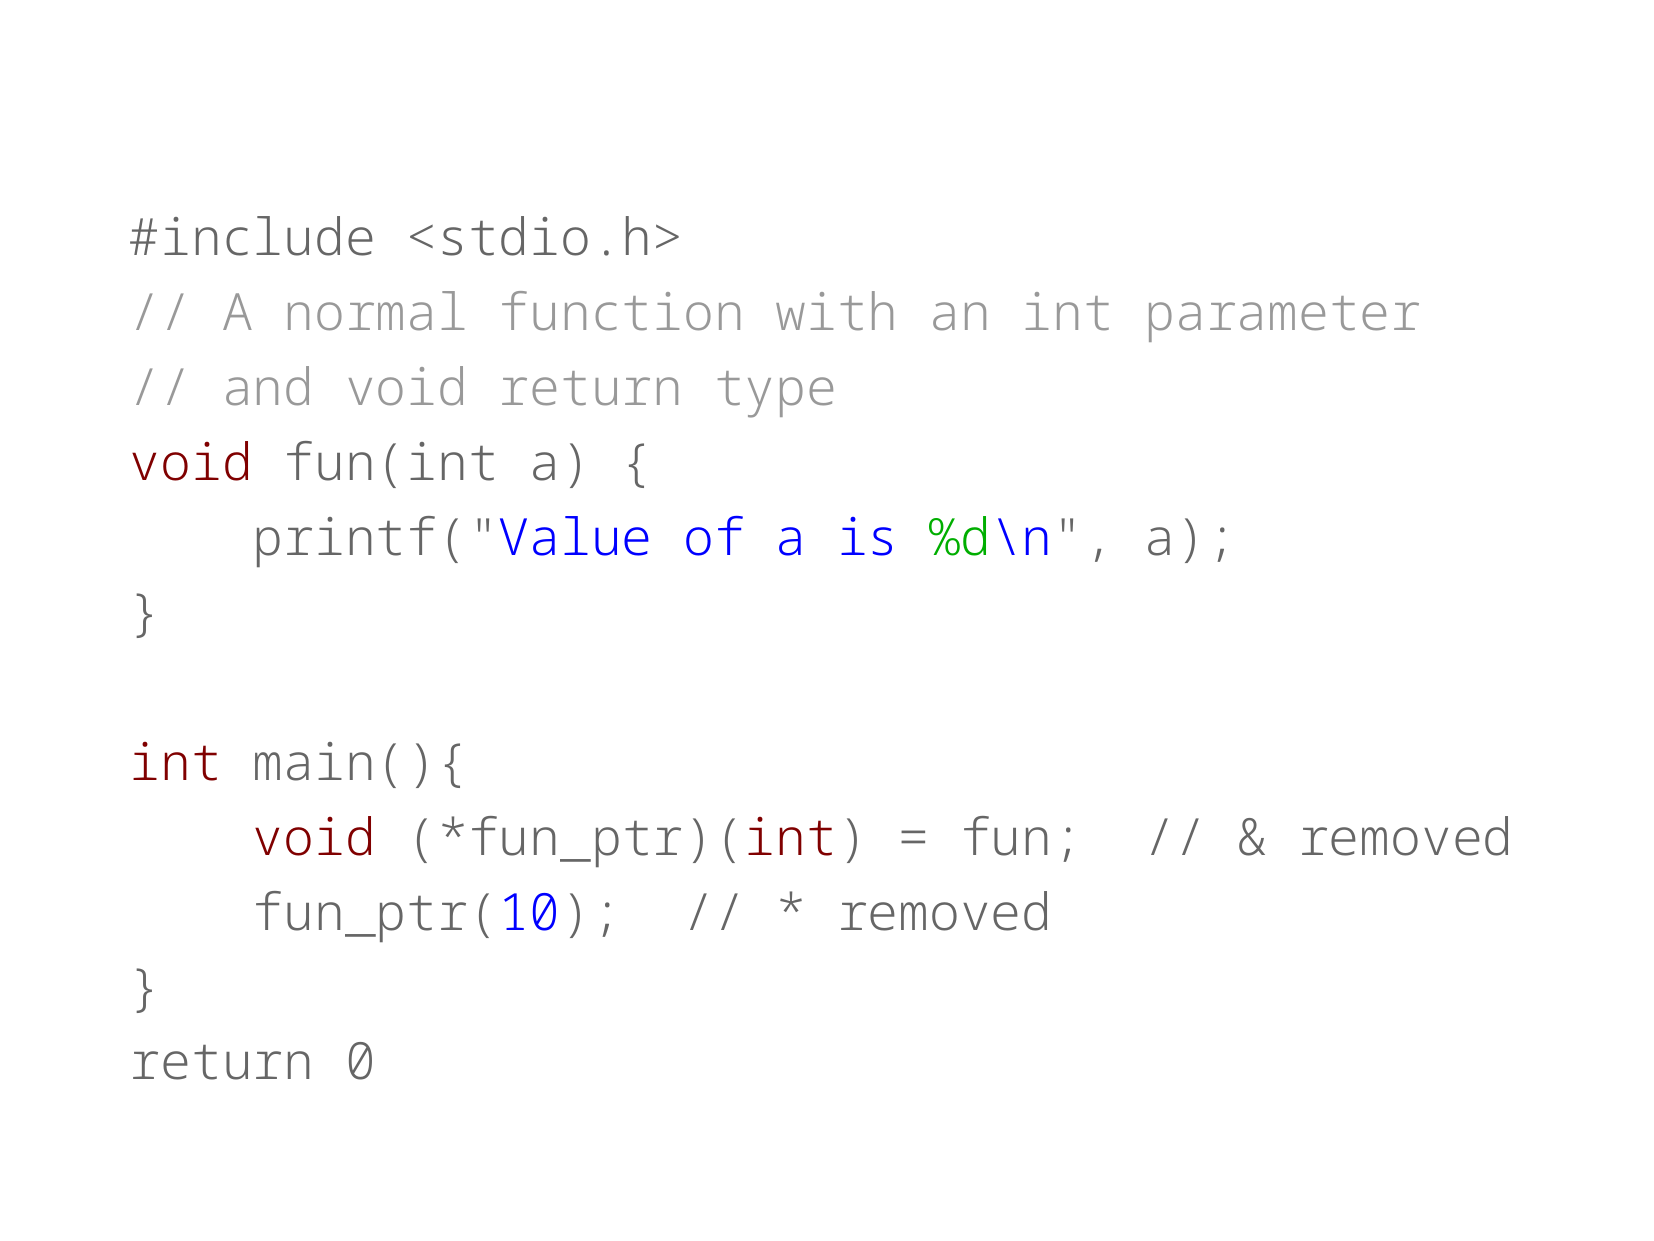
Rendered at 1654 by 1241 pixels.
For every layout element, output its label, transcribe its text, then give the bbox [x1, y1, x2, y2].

list #include <stdio.h> // A normal function with an int parameter // and void return type void fun(int a) { printf("Value of a is %d\n", a); } int main(){ void (*fun_ptr)(int) = fun; // & removed fun_ptr(10); // * removed } return 0 [129, 200, 1518, 1111]
